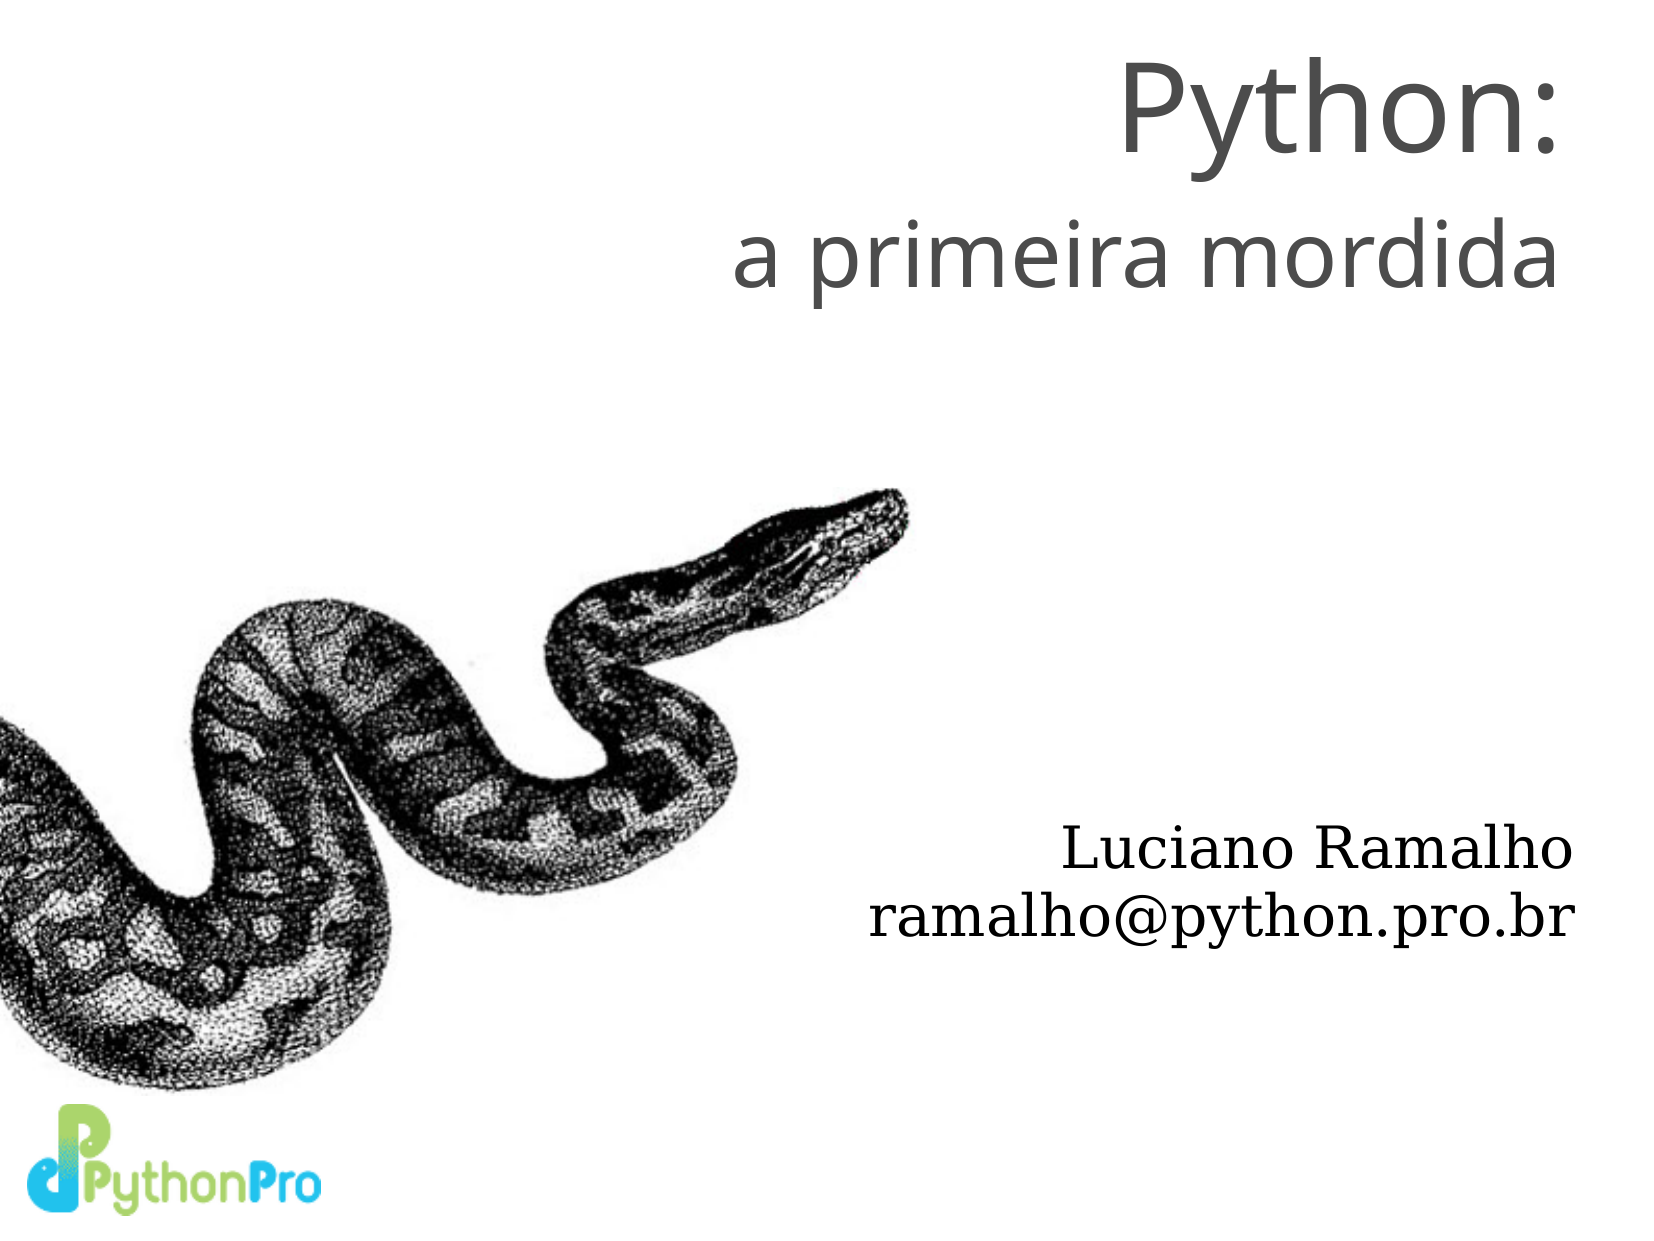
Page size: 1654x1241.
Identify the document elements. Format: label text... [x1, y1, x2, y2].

subtitle Luciano Ramalho ramalho@python.pro.br [826, 787, 1576, 978]
picture [27, 1104, 321, 1216]
picture [0, 487, 921, 1096]
title Python: a primeira mordida [75, 45, 1564, 288]
